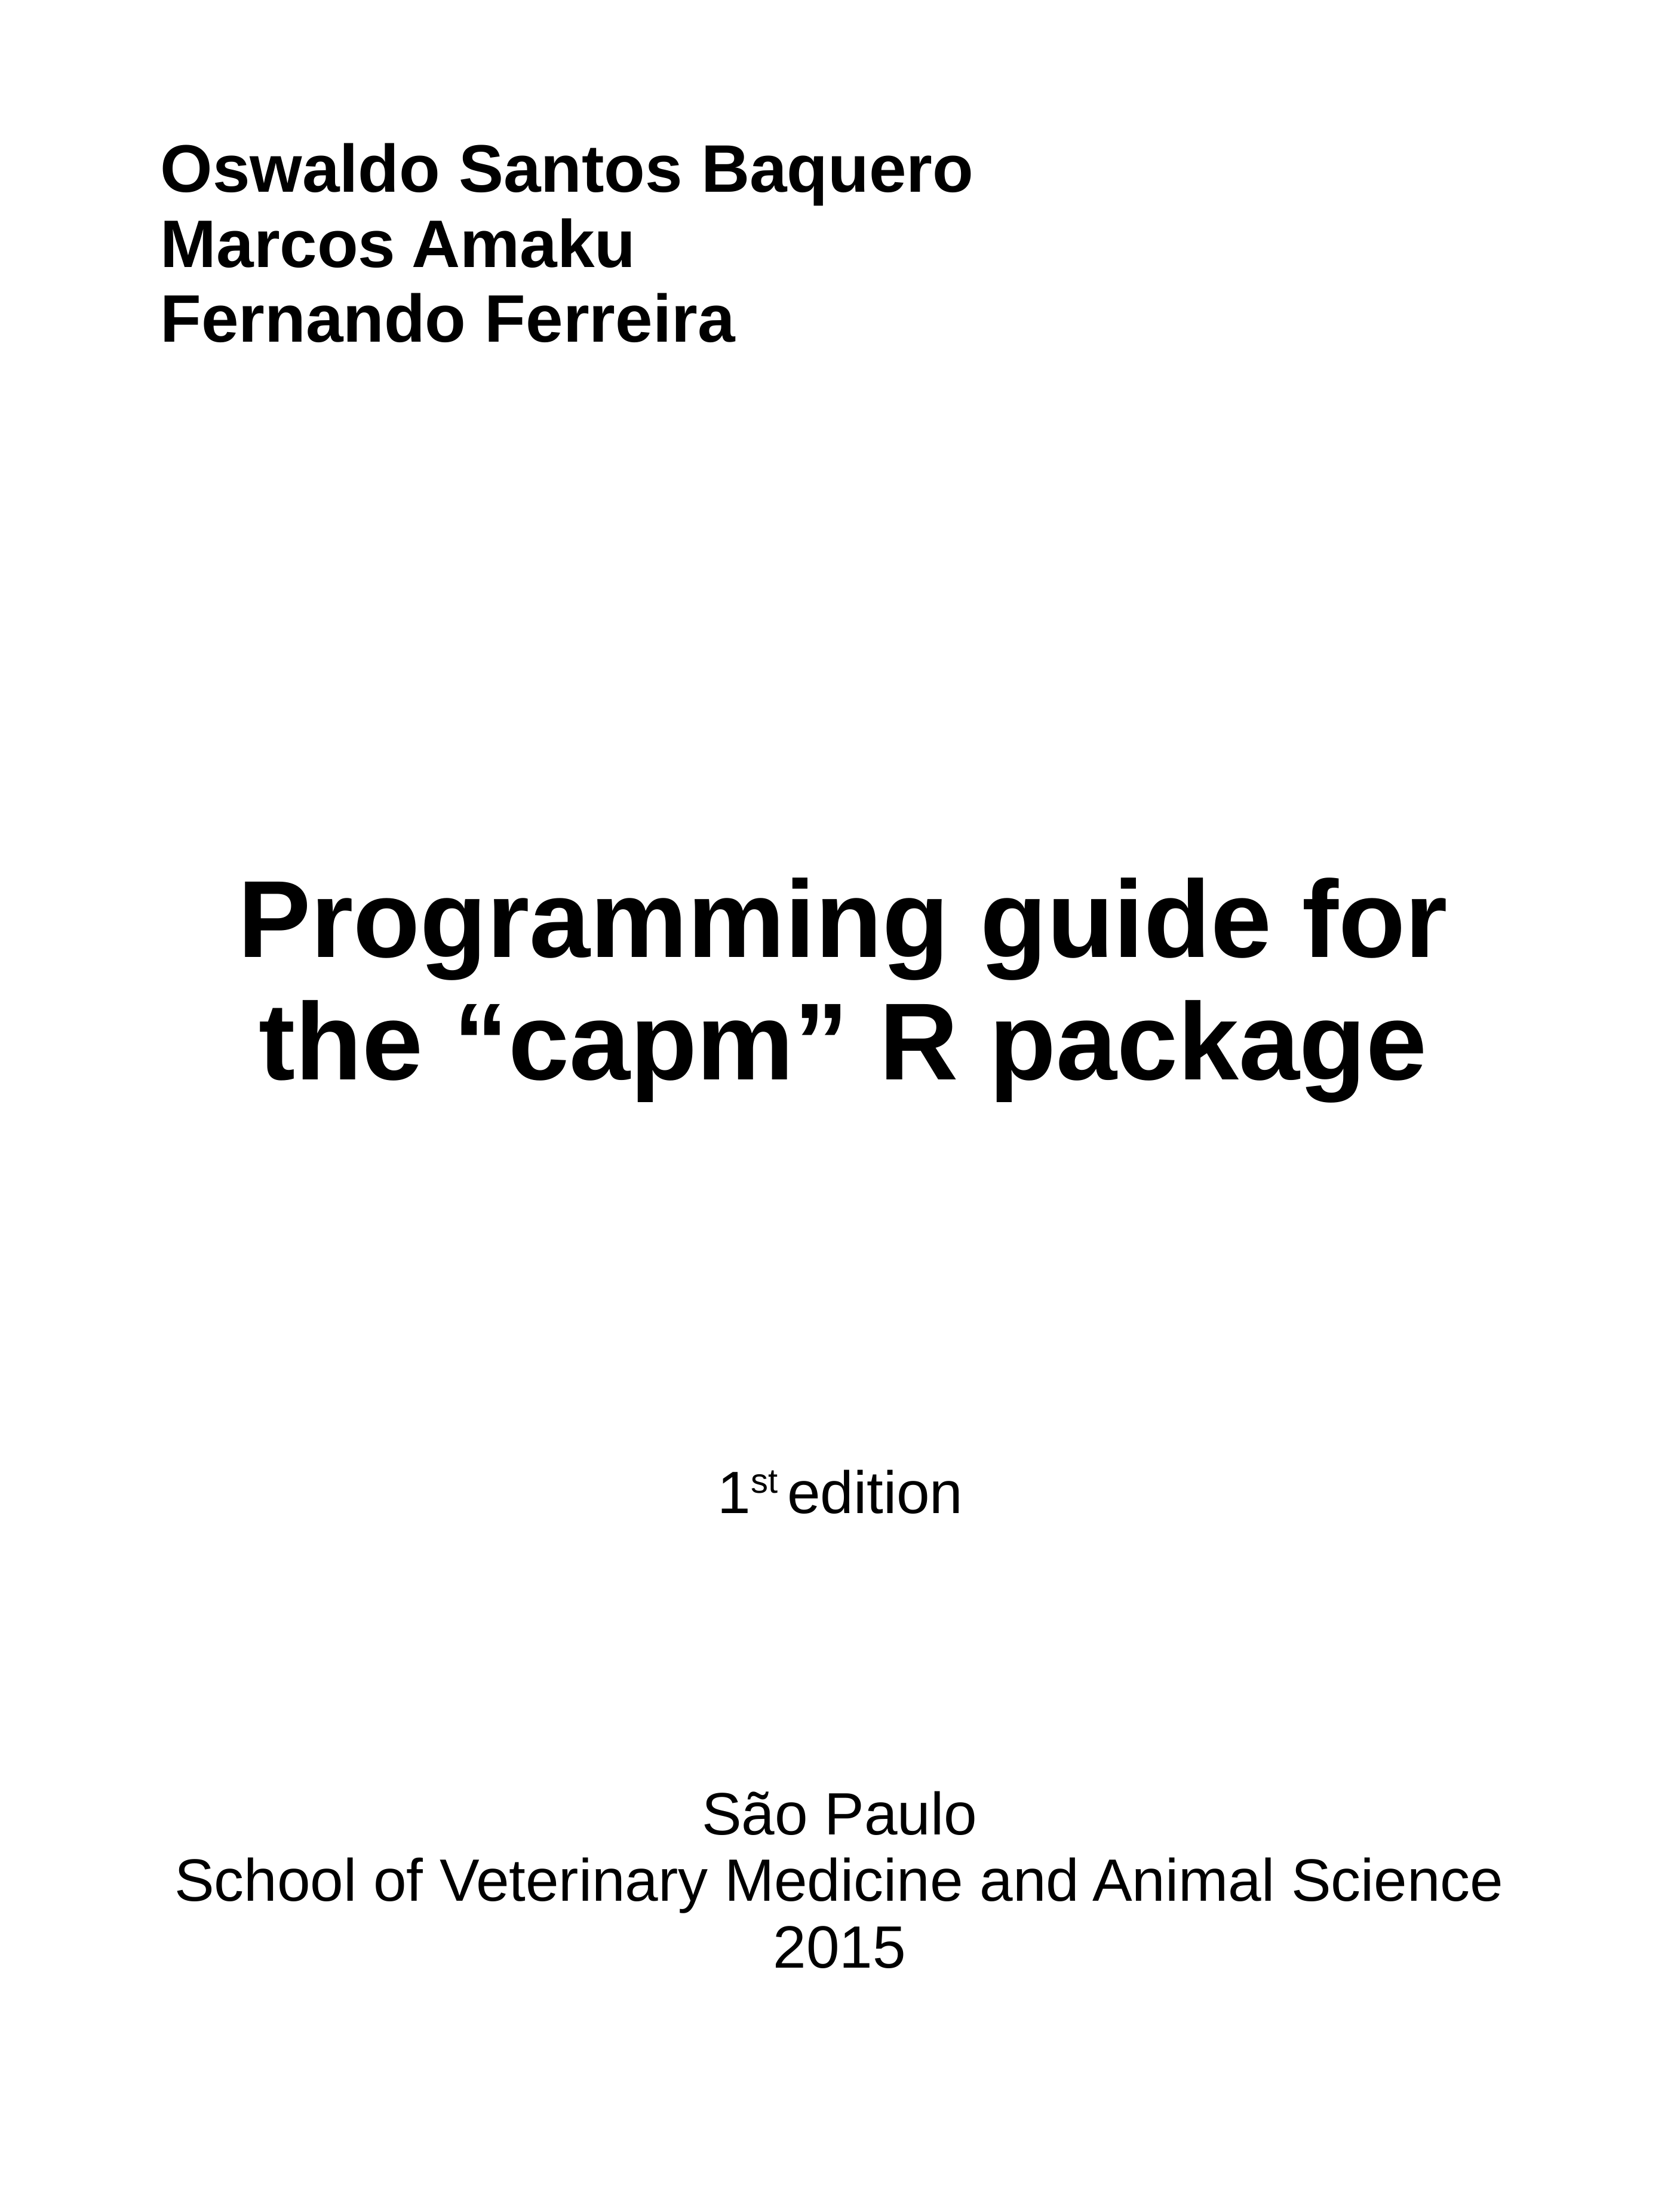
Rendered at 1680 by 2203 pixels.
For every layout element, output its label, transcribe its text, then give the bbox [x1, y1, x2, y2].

text_box 1st edition [709, 1448, 981, 1545]
text_box Programming guide for the “capm” R package [229, 854, 1464, 1133]
text_box Oswaldo Santos Baquero Marcos Amaku Fernando Ferreira [151, 127, 1267, 386]
text_box São Paulo School of Veterinary Medicine and Animal Science 2015 [165, 1776, 1528, 2054]
